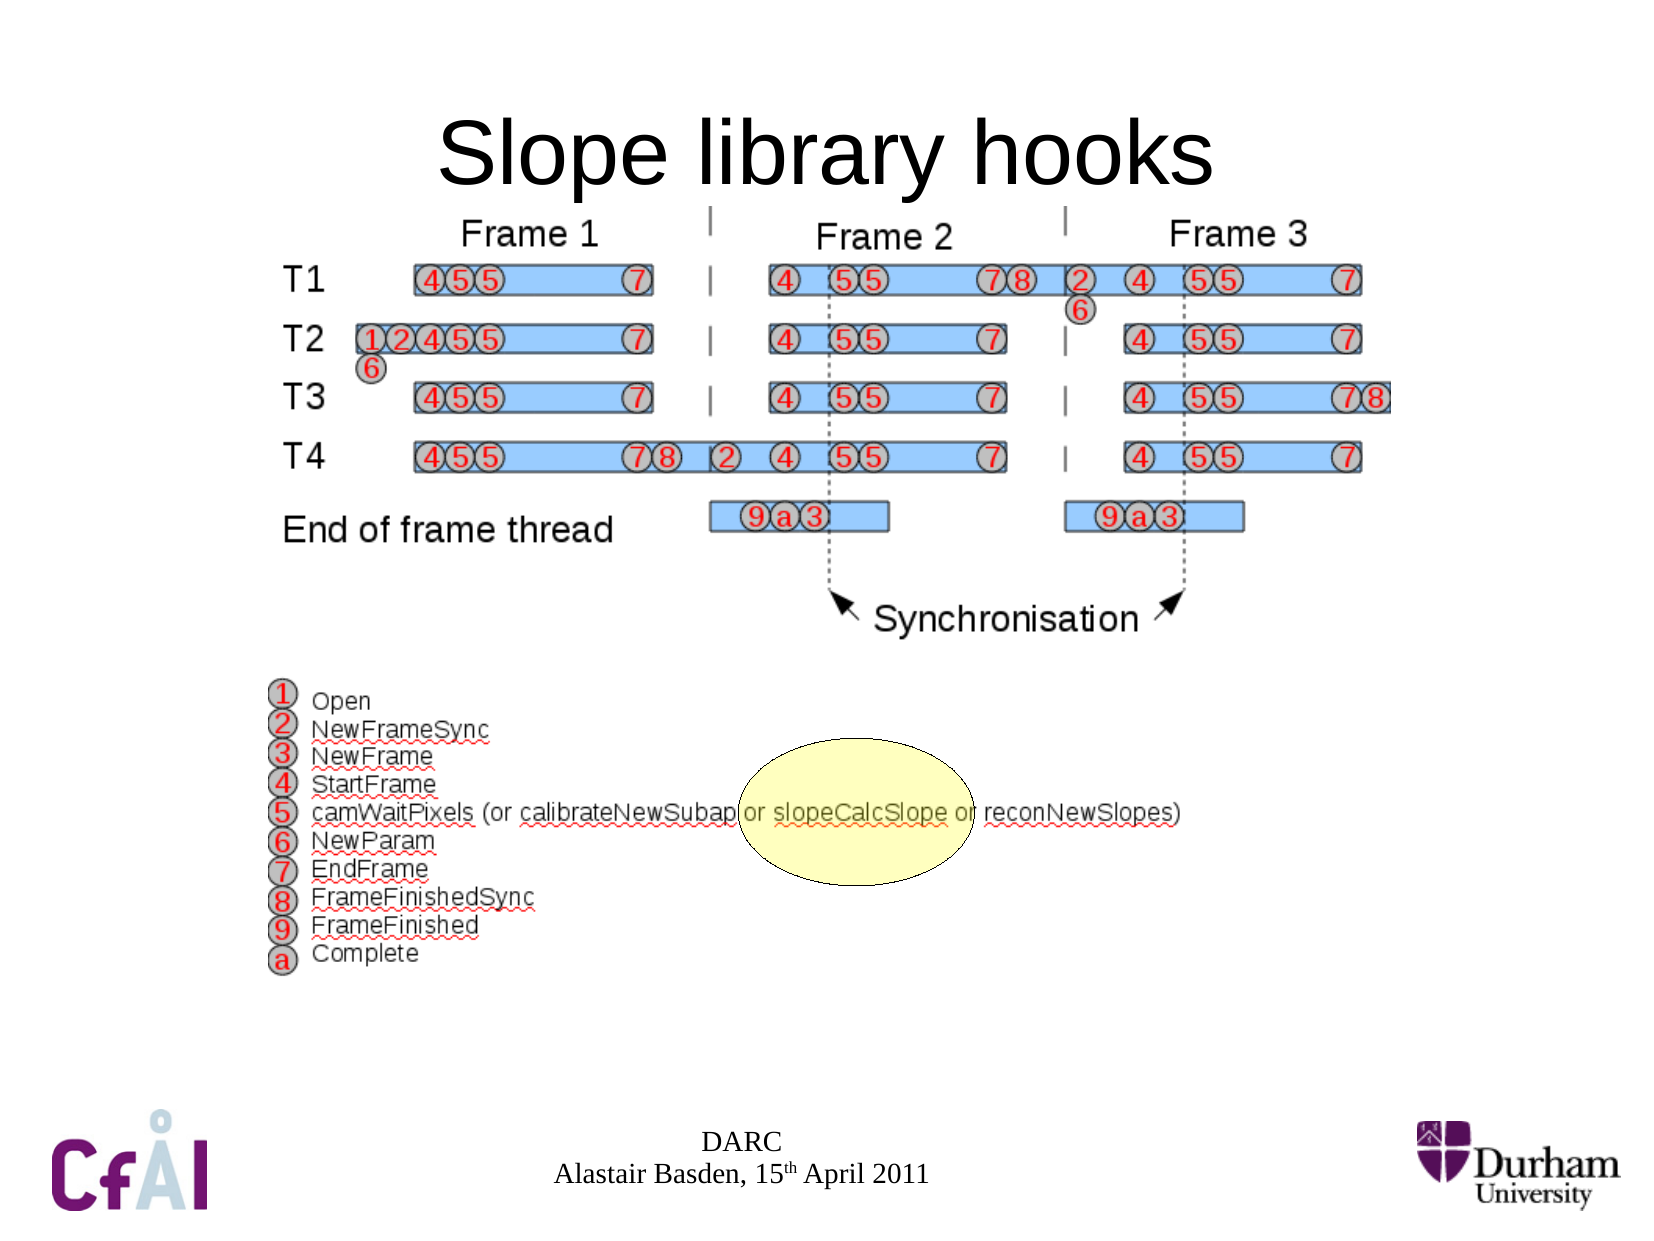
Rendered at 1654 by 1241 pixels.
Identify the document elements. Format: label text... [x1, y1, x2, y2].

title Slope library hooks [82, 56, 1571, 250]
picture [268, 206, 1391, 1034]
picture [1417, 1121, 1621, 1211]
text_box [738, 738, 975, 886]
picture [52, 1109, 207, 1211]
